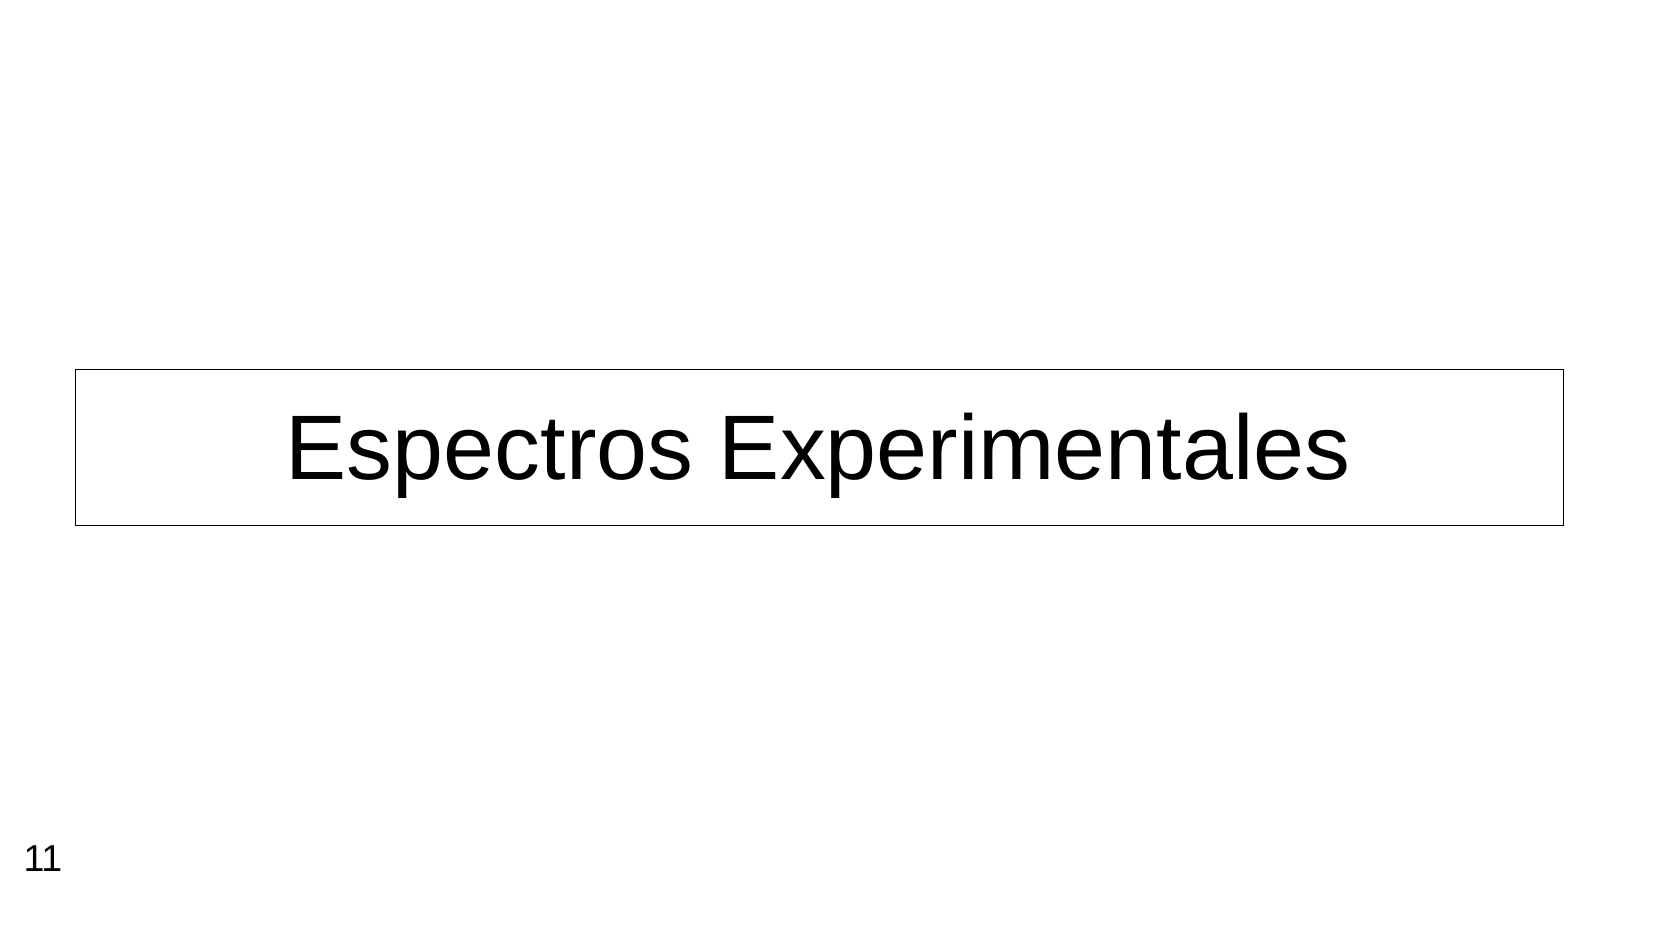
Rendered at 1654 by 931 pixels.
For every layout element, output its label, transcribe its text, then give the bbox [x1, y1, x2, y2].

text_box <number> [8, 829, 638, 901]
title Espectros Experimentales [75, 369, 1564, 526]
